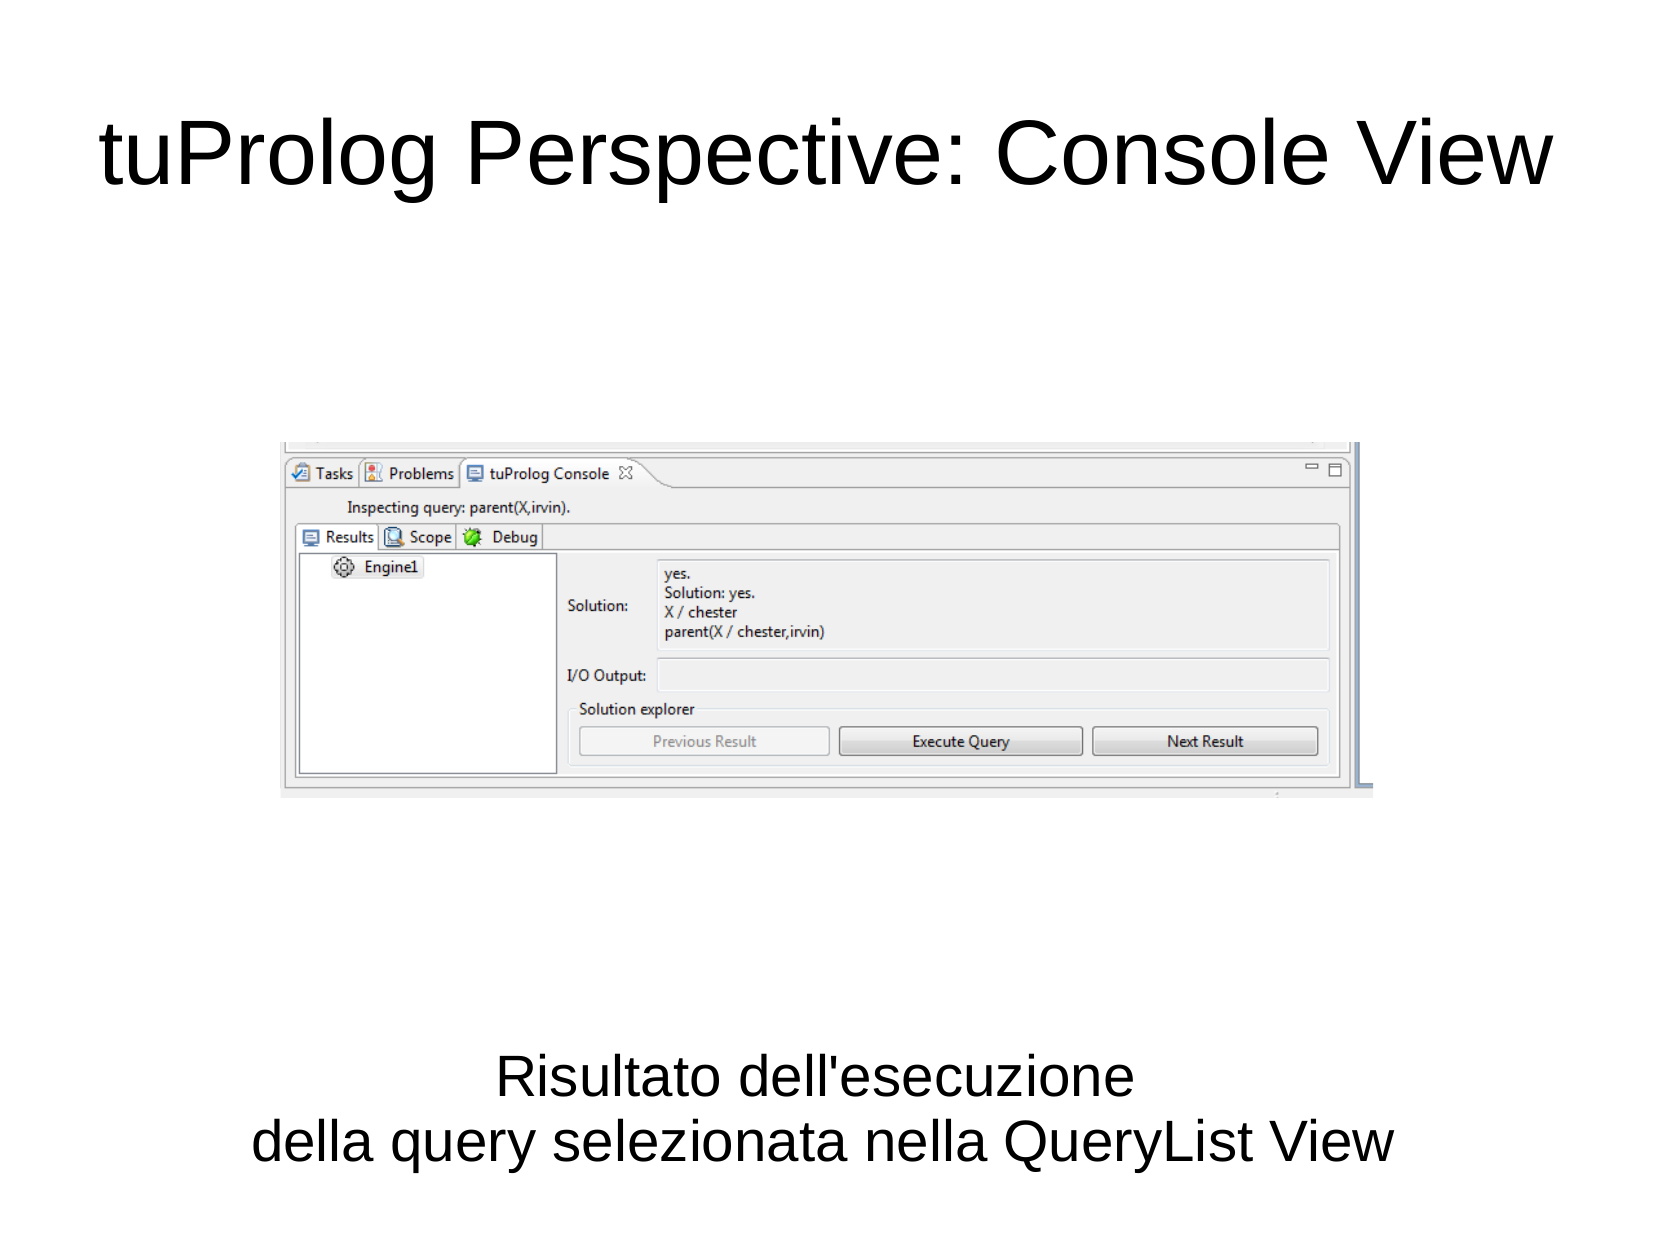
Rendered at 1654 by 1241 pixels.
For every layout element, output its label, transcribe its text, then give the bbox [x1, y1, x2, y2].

picture [280, 442, 1374, 798]
text_box Risultato dell'esecuzione della query selezionata nella QueryList View [236, 1036, 1418, 1182]
title tuProlog Perspective: Console View [29, 49, 1625, 257]
